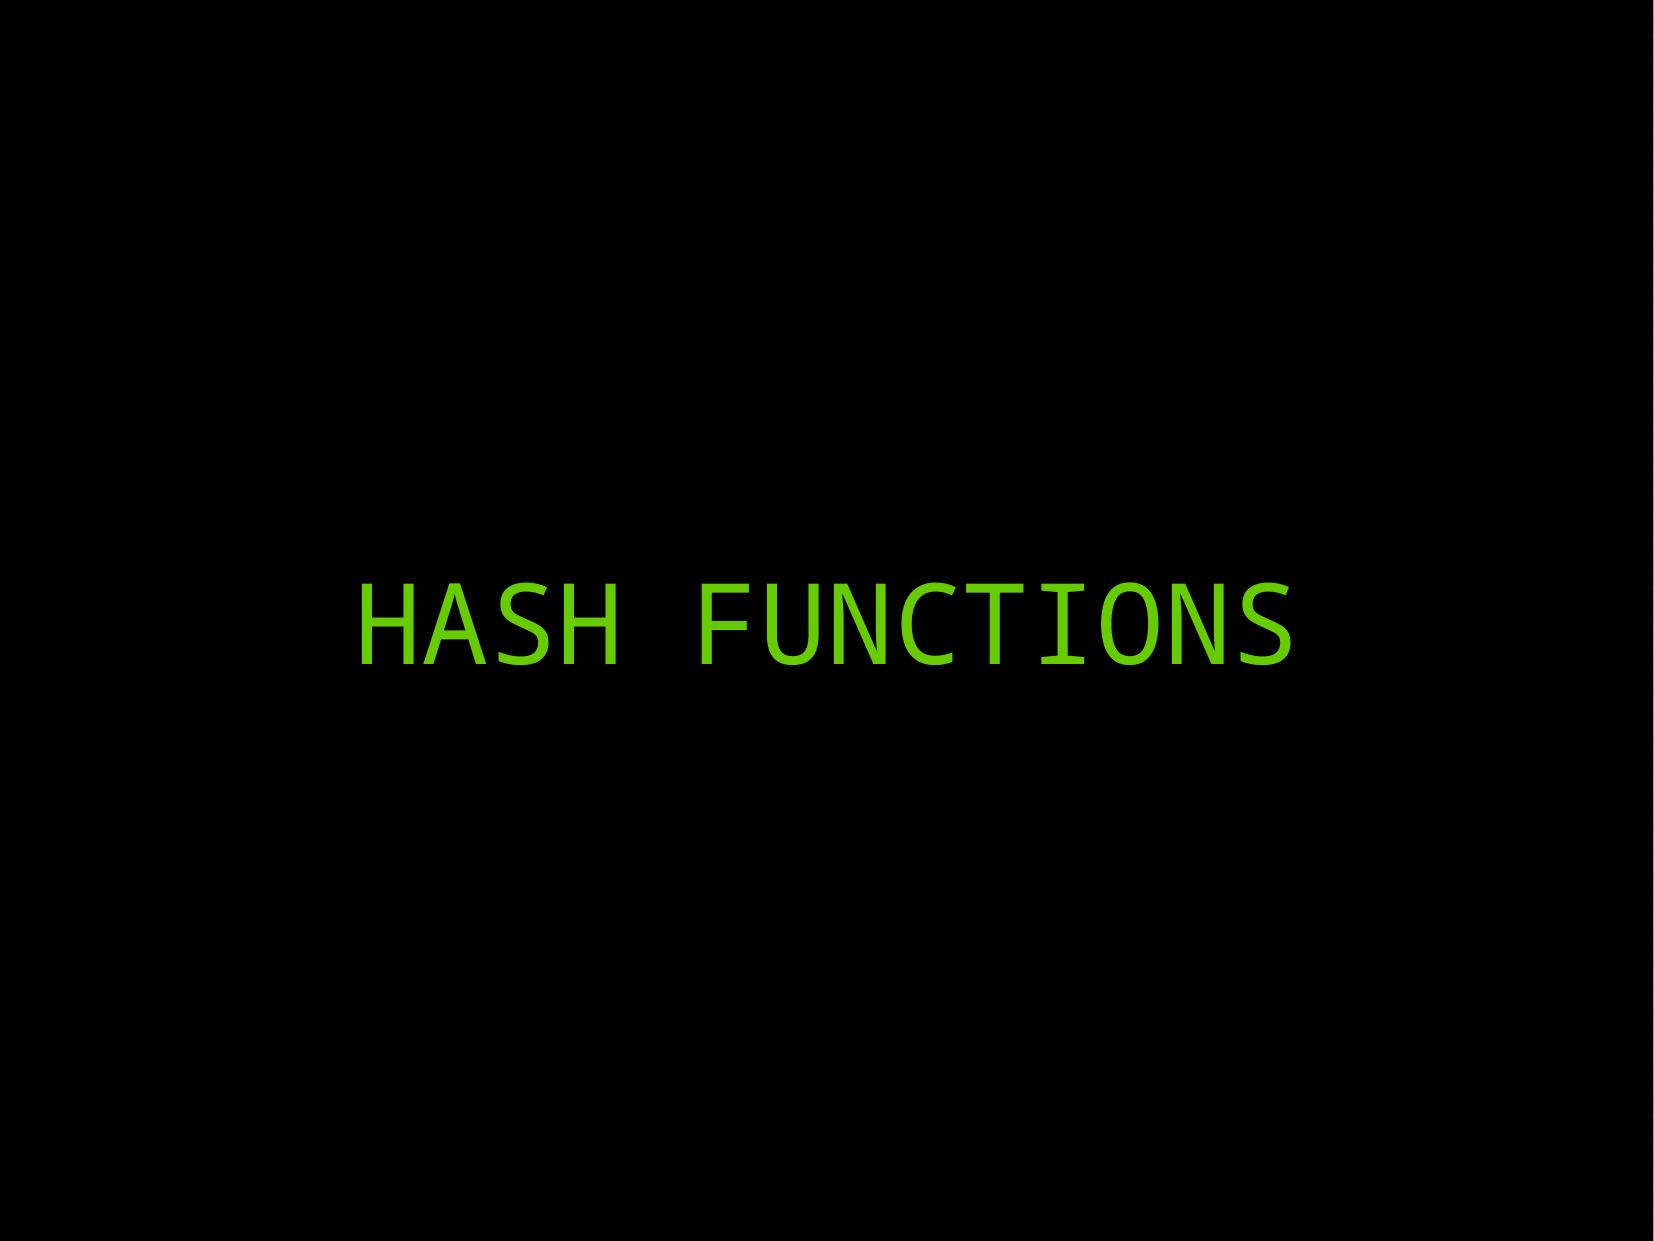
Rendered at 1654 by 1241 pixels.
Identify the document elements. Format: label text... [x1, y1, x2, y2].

title HASH FUNCTIONS [0, 0, 1654, 1241]
